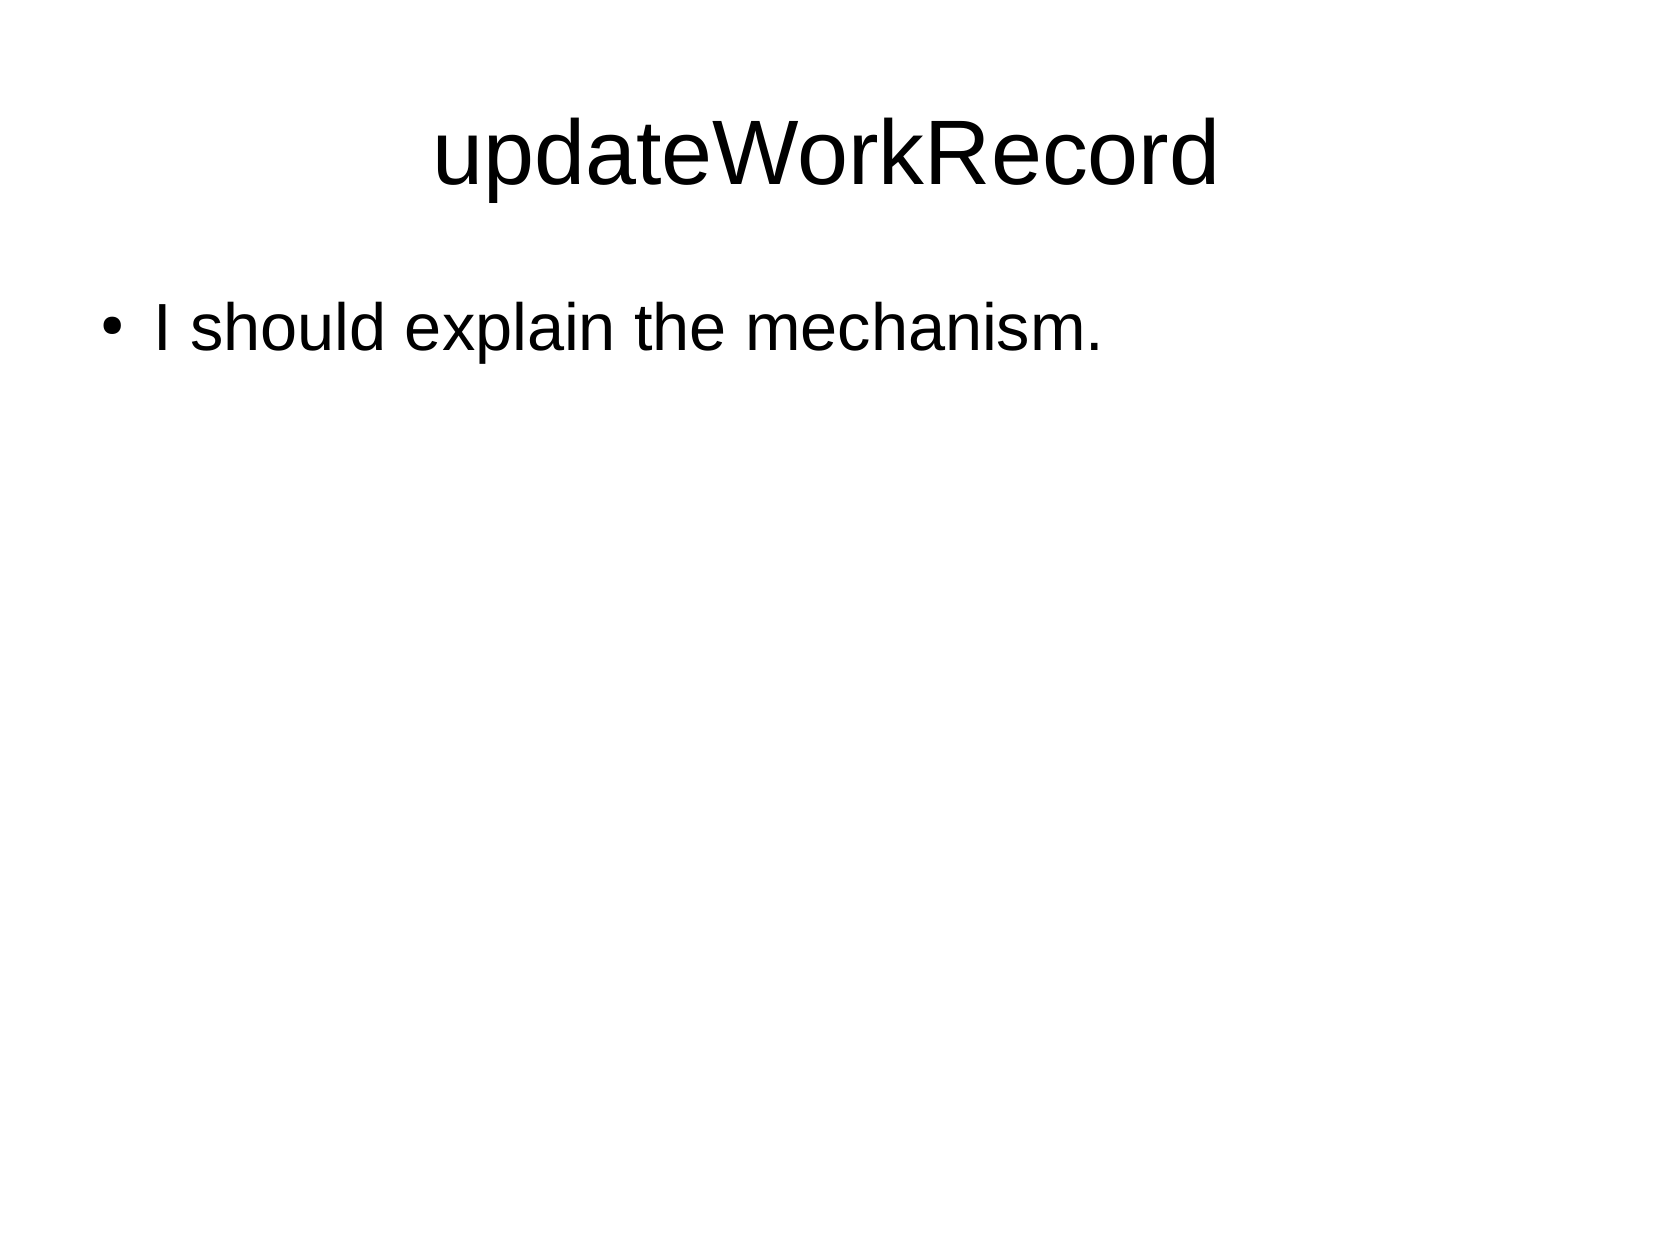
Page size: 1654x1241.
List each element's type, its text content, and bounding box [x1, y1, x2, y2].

title updateWorkRecord [82, 56, 1571, 250]
list I should explain the mechanism. [82, 290, 1571, 1094]
